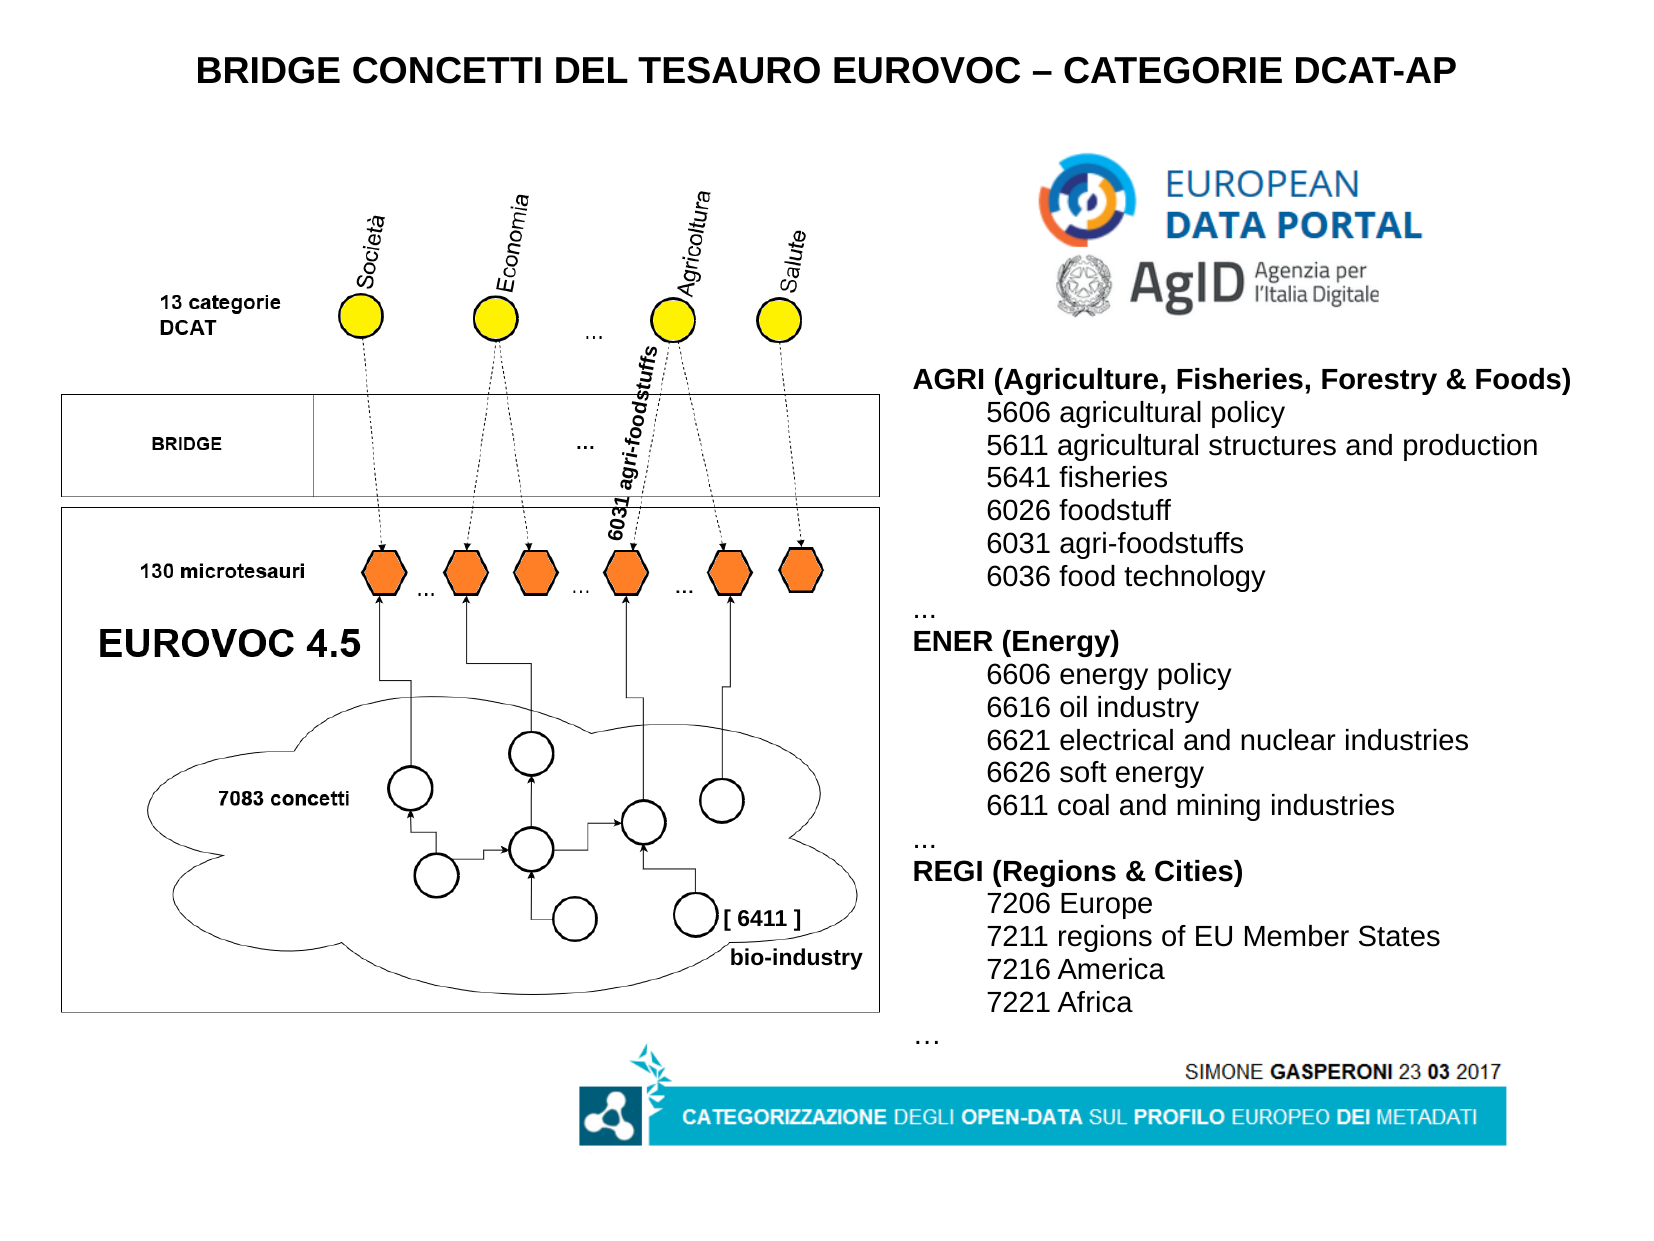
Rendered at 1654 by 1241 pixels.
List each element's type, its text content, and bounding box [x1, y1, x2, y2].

picture [59, 141, 889, 1013]
picture [1015, 128, 1444, 331]
text_box BRIDGE CONCETTI DEL TESAURO EUROVOC – CATEGORIE DCAT-AP [0, 0, 1654, 122]
text_box 6031 agri-foodstuffs [592, 327, 673, 560]
text_box [ 6411 ] bio-industry [708, 897, 1086, 981]
text_box AGRI (Agriculture, Fisheries, Forestry & Foods) 5606 agricultural policy 5611 agricultural structures and production 5641 fisheries 6026 foodstuff 6031 agri-foodstuffs 6036 food technology ... ENER (Energy) 6606 energy policy 6616 oil industry 6621 electrical and nuclear industries 6626 soft energy 6611 coal and mining industries ... REGI (Regions & Cities) 7206 Europe 7211 regions of EU Member States 7216 America 7221 Africa … [897, 224, 1654, 1241]
picture [557, 1039, 897, 1157]
